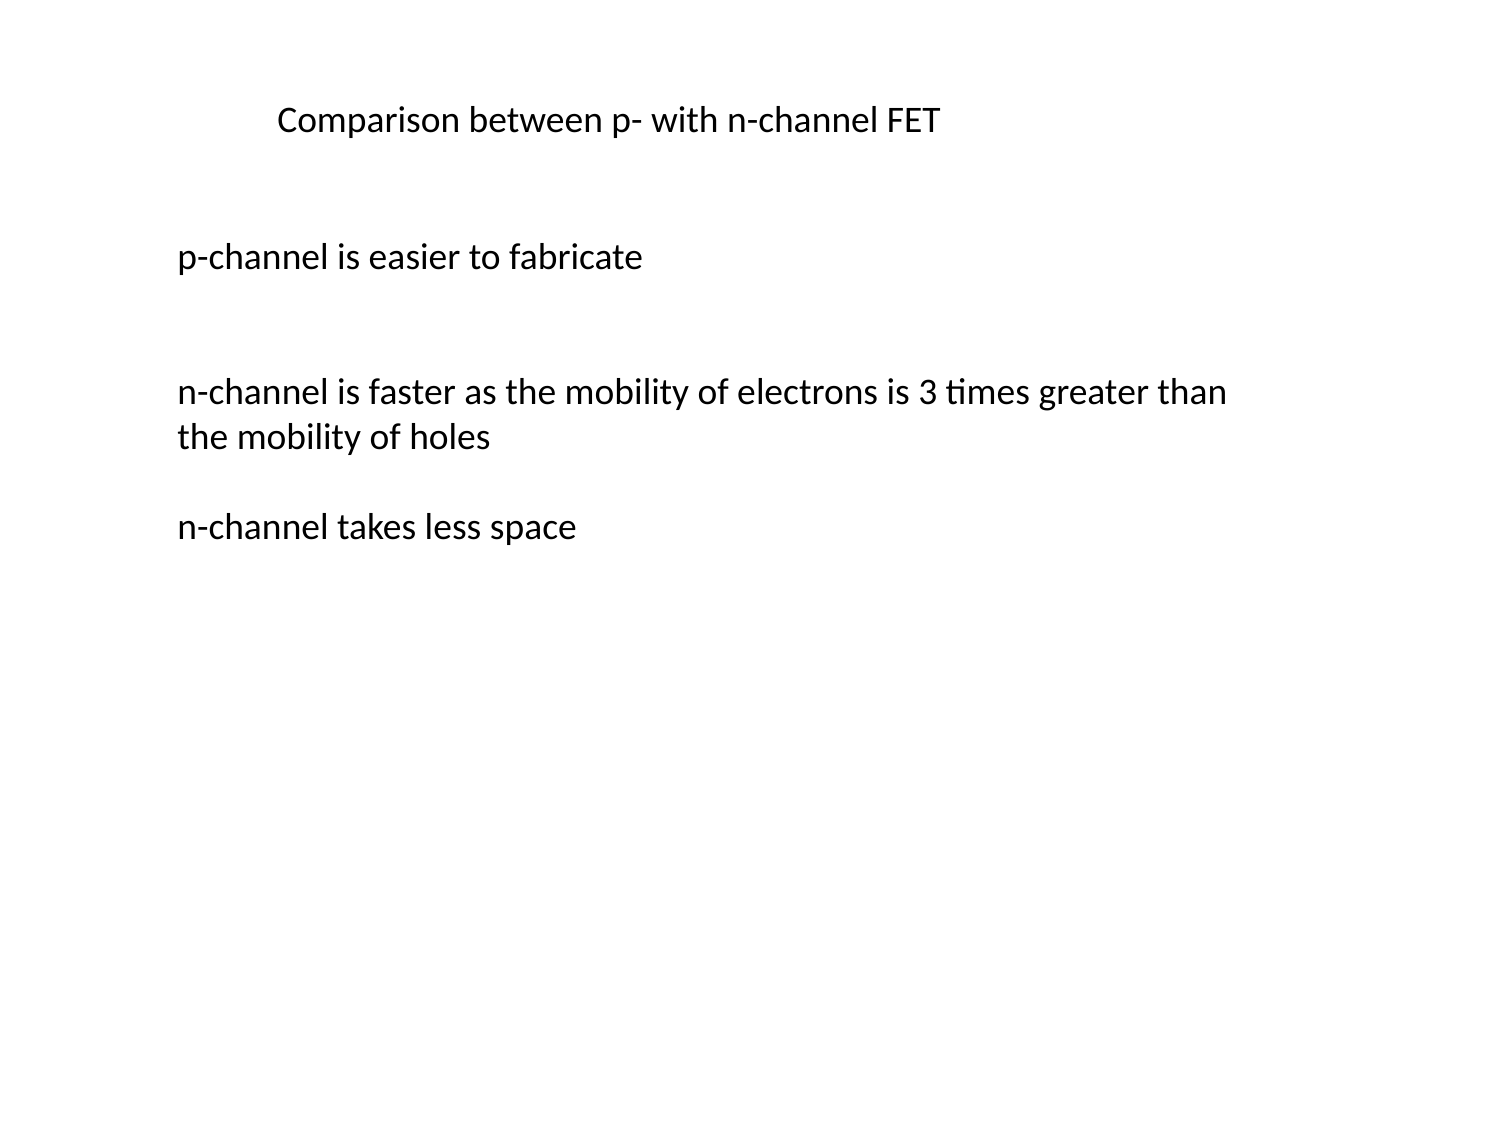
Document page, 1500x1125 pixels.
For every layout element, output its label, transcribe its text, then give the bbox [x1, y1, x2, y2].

text_box p-channel is easier to fabricate n-channel is faster as the mobility of electrons is 3 times greater than the mobility of holes n-channel takes less space [162, 224, 1288, 555]
text_box Comparison between p- with n-channel FET [262, 87, 1188, 148]
